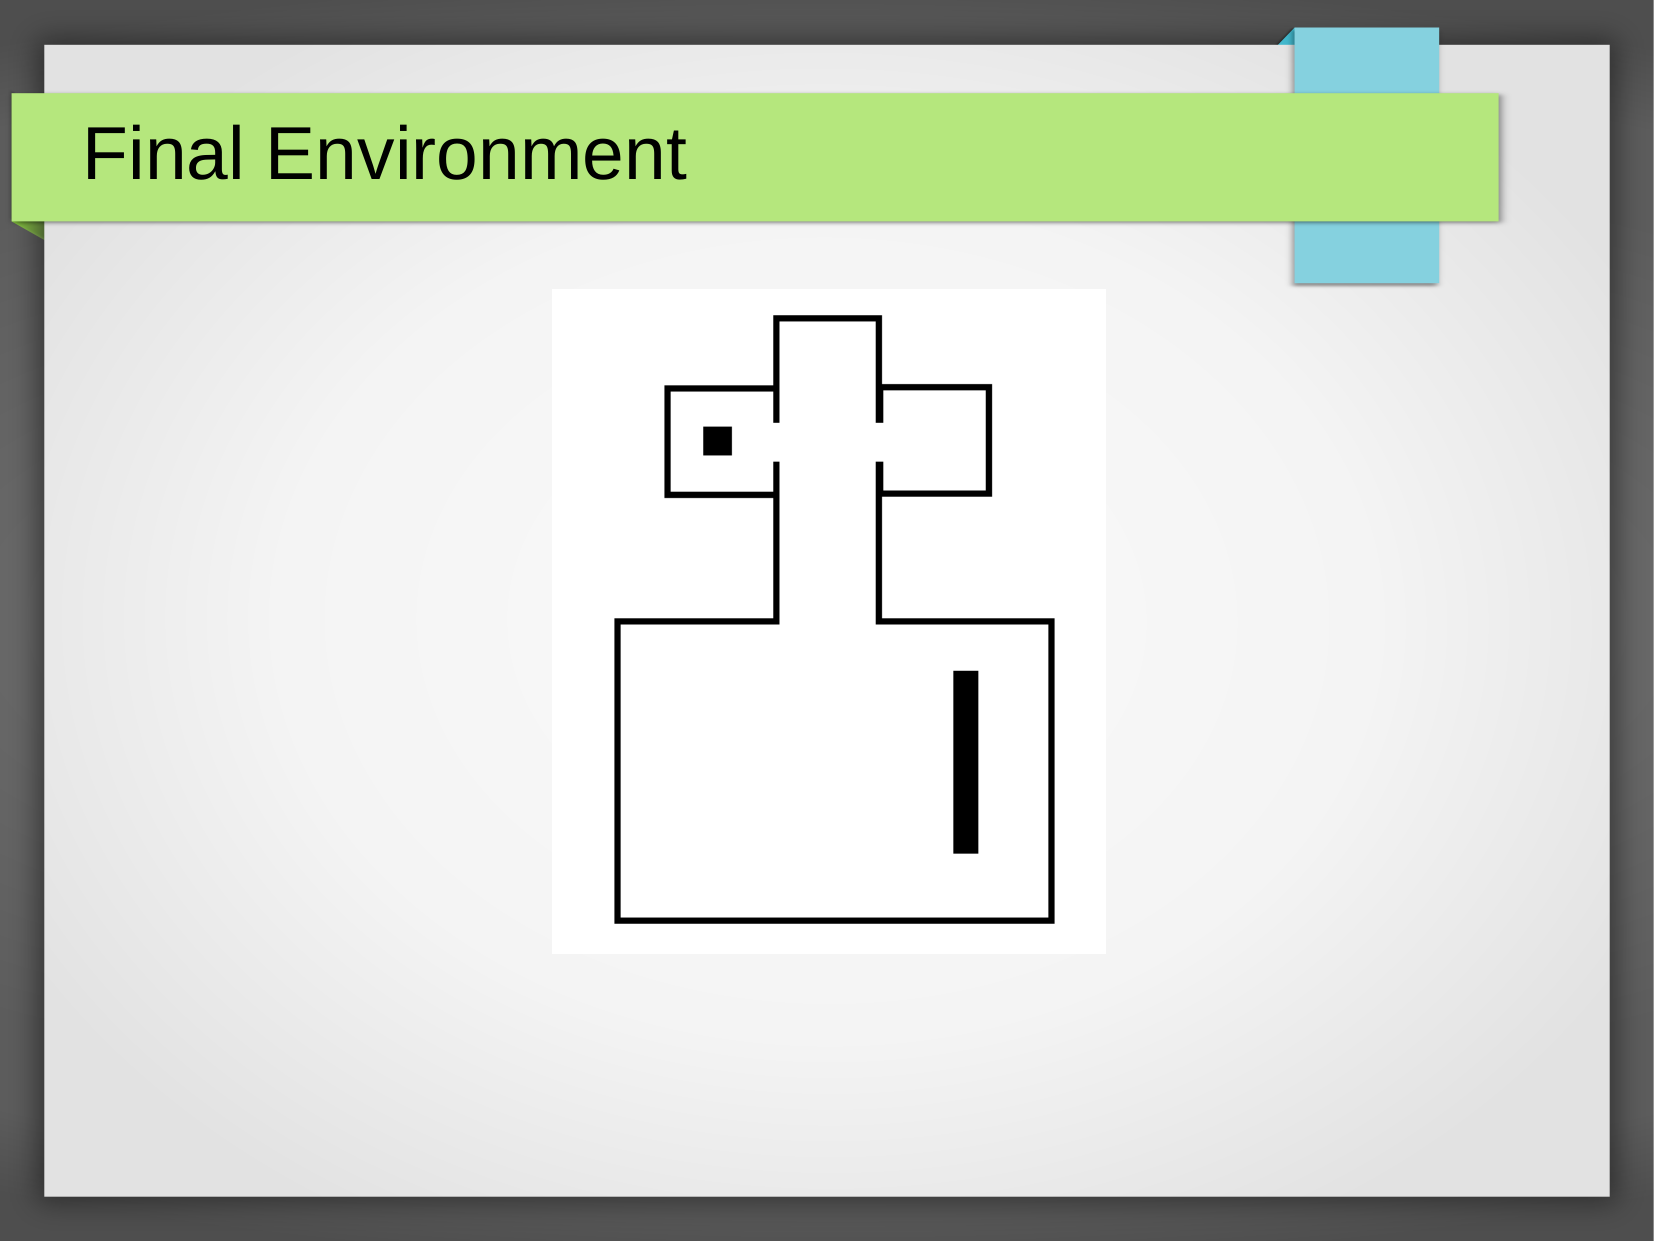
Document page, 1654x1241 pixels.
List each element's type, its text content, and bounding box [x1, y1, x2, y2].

picture [0, 0, 1654, 1241]
title Final Environment [82, 94, 1264, 213]
